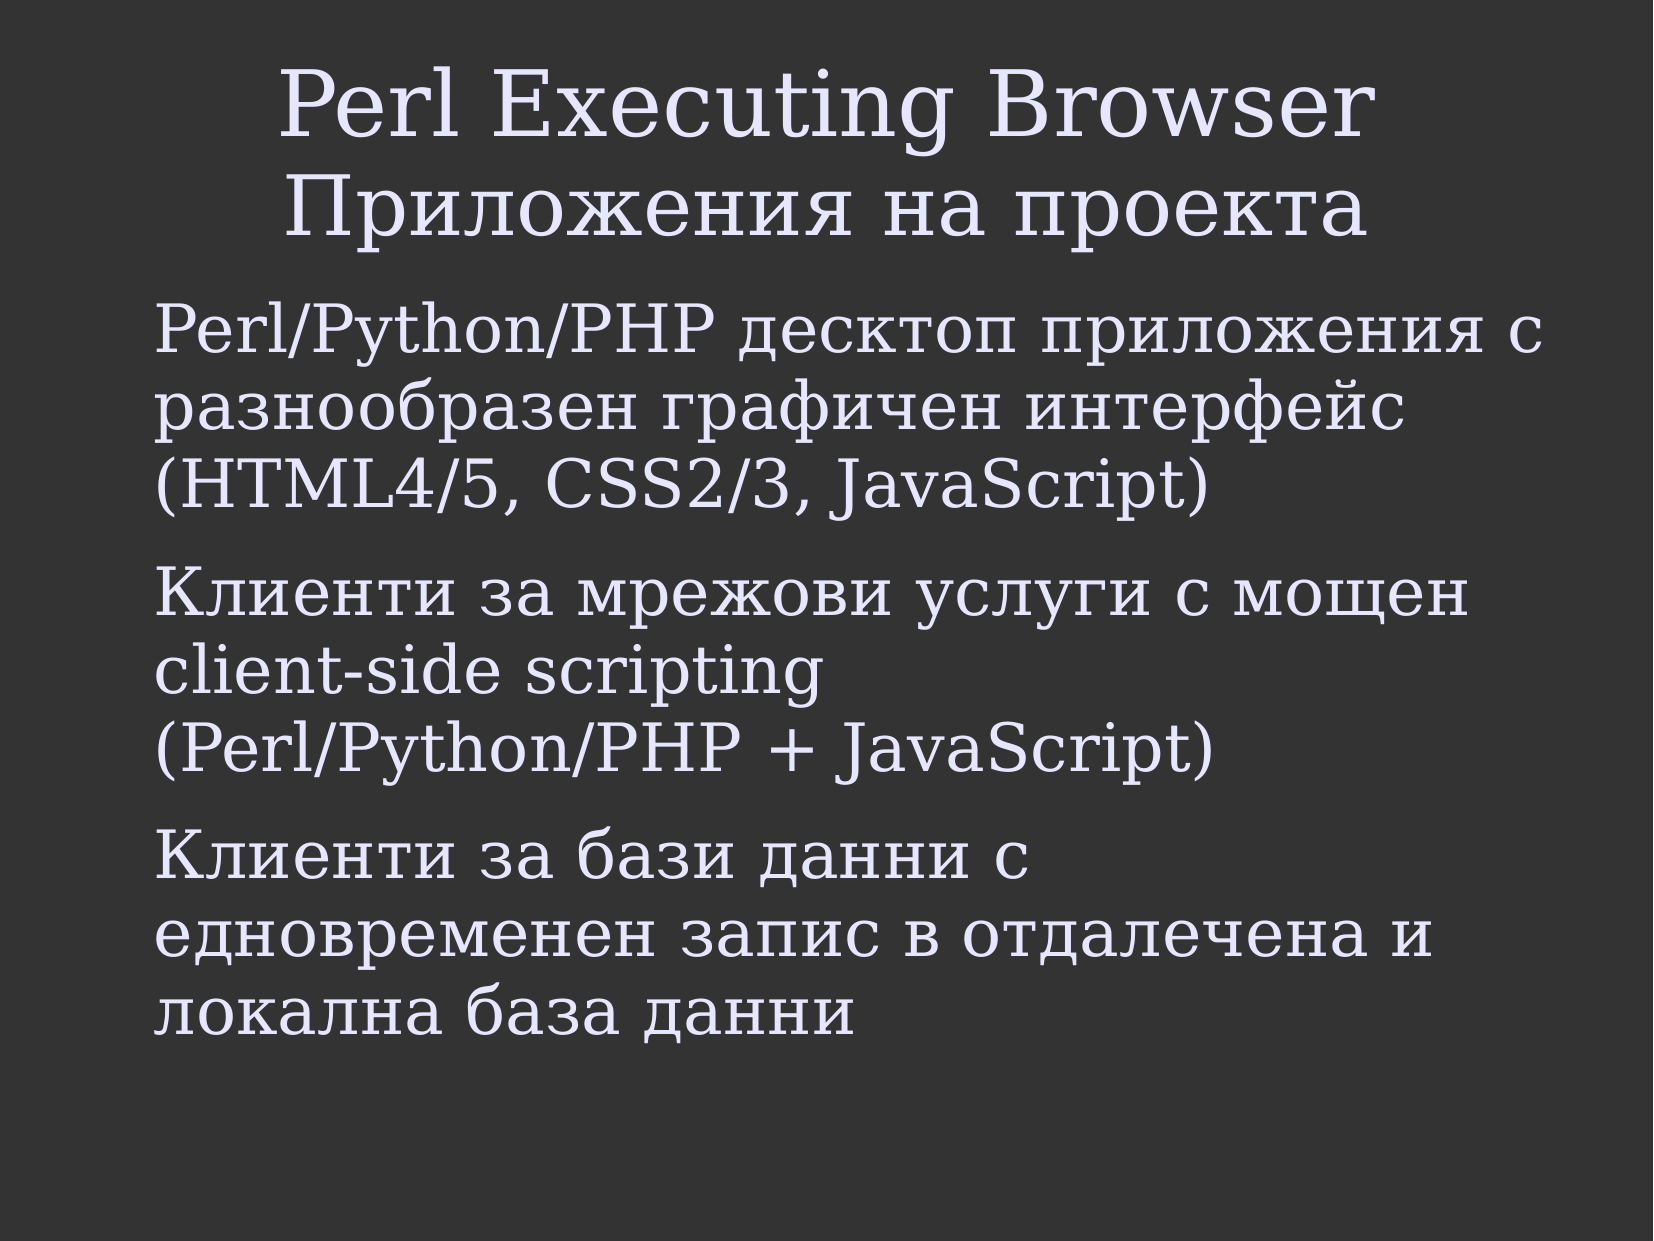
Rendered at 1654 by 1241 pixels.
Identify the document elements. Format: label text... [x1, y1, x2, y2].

list Perl/Python/PHP десктоп приложения с разнообразен графичен интерфейс (HTML4/5, CSS2/3, JavaScript) Клиенти за мрежови услуги с мощен client-side scripting (Perl/Python/PHP + JavaScript) Клиенти за бази данни с едновременен запис в отдалечена и локална база данни [82, 290, 1571, 1051]
title Perl Executing Browser Приложения на проекта [82, 49, 1571, 257]
